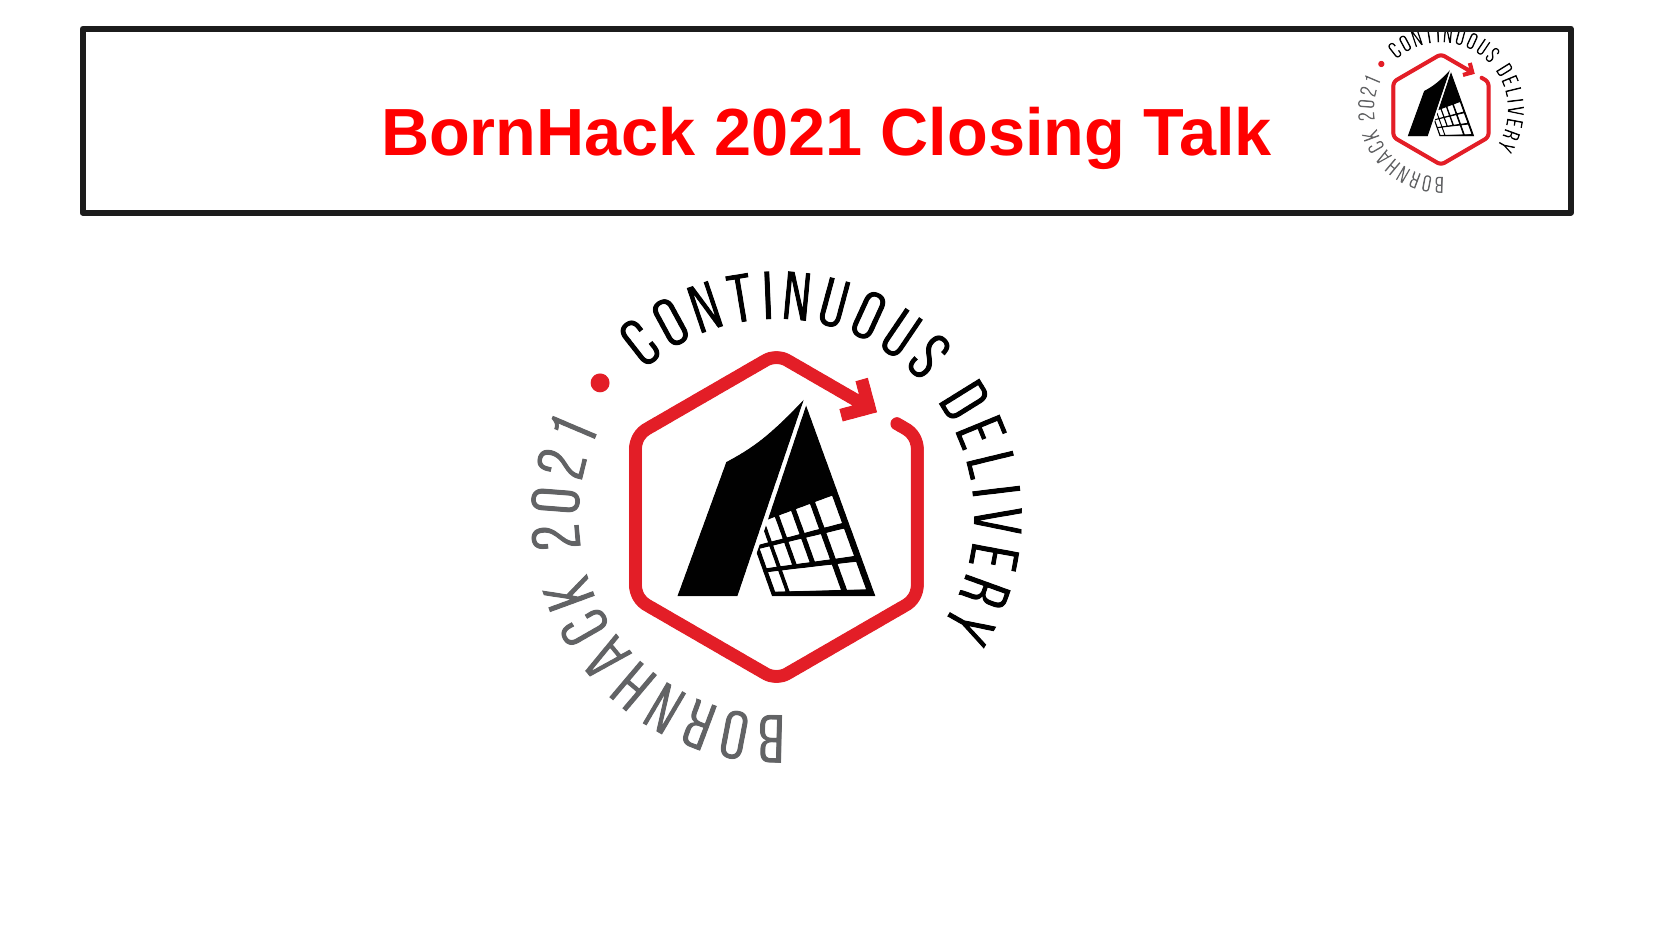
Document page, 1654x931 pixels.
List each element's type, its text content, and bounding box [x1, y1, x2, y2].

picture [531, 271, 1022, 763]
title BornHack 2021 Closing Talk [82, 28, 1571, 213]
